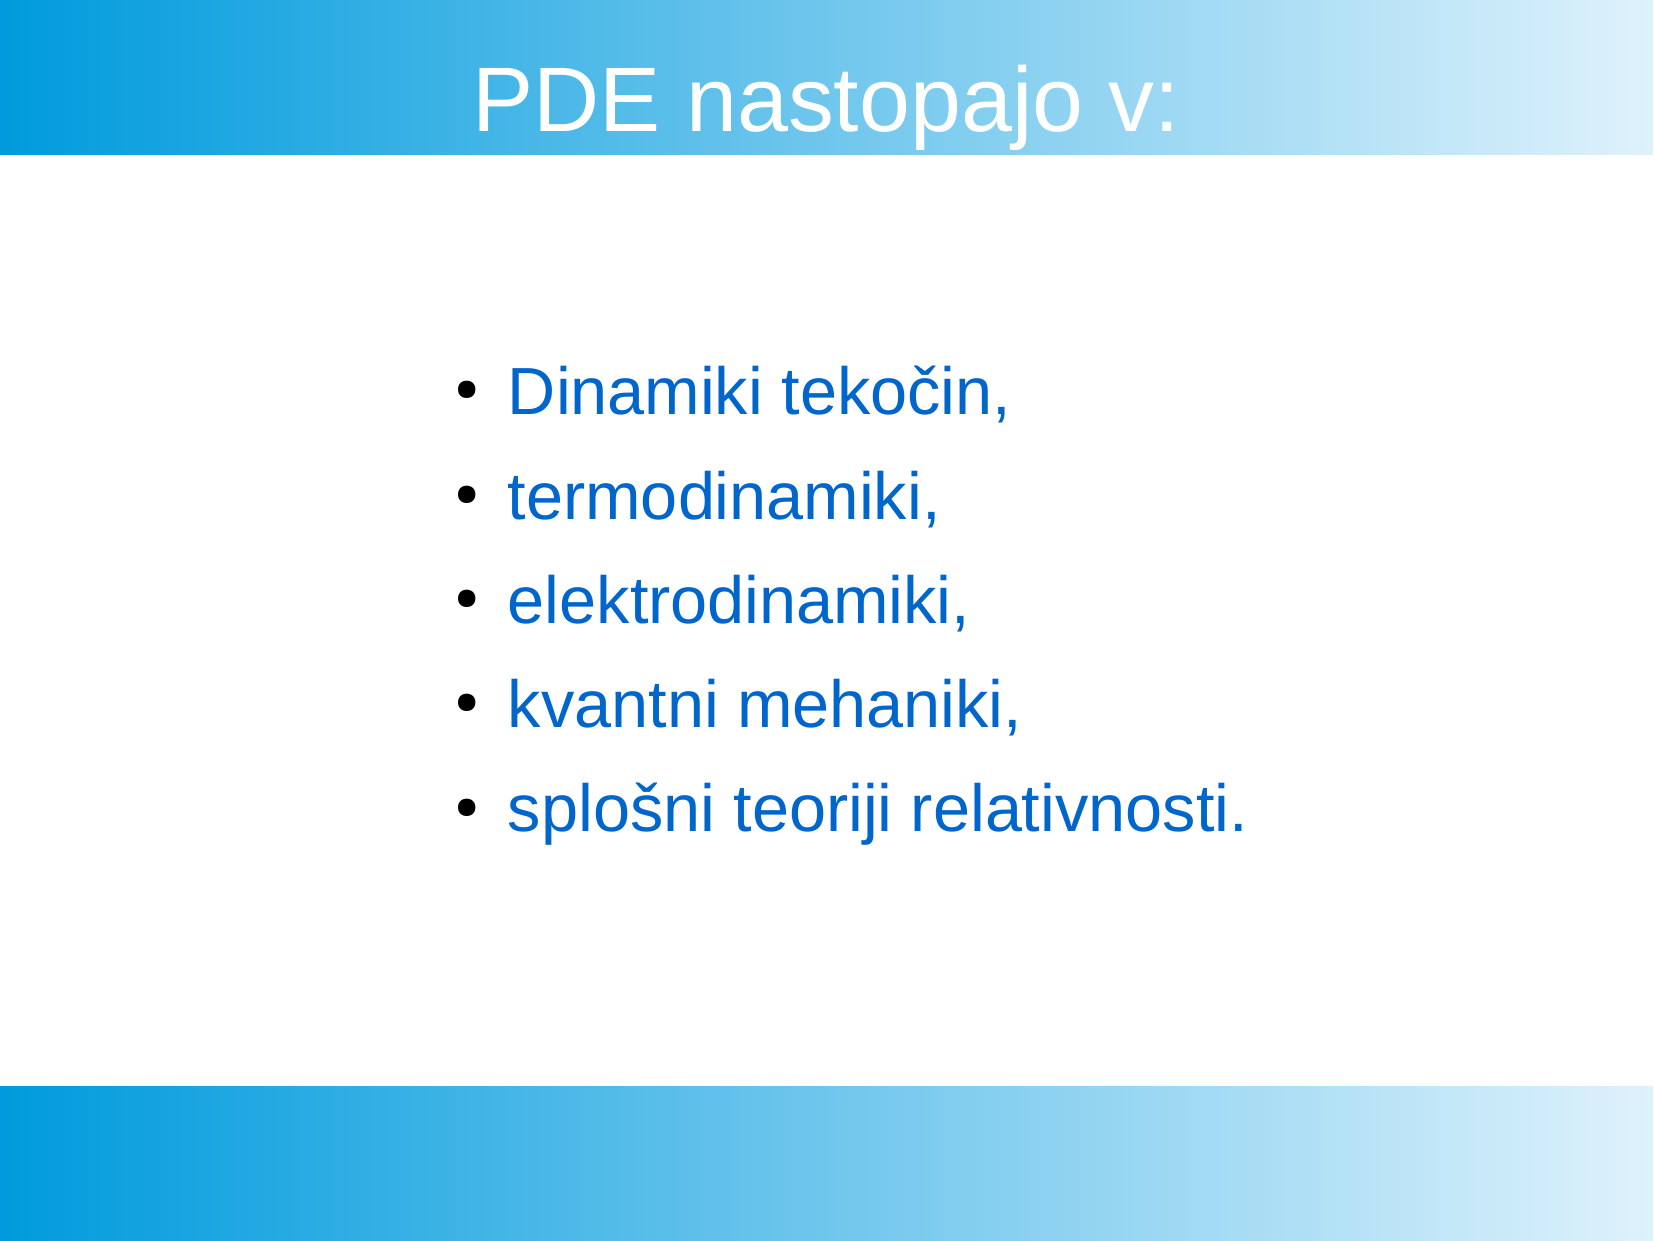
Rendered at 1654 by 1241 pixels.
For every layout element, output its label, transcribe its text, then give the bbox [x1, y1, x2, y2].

title PDE nastopajo v: [82, 47, 1571, 152]
list Dinamiki tekočin, termodinamiki, elektrodinamiki, kvantni mehaniki, splošni teoriji relativnosti. [437, 354, 1312, 910]
